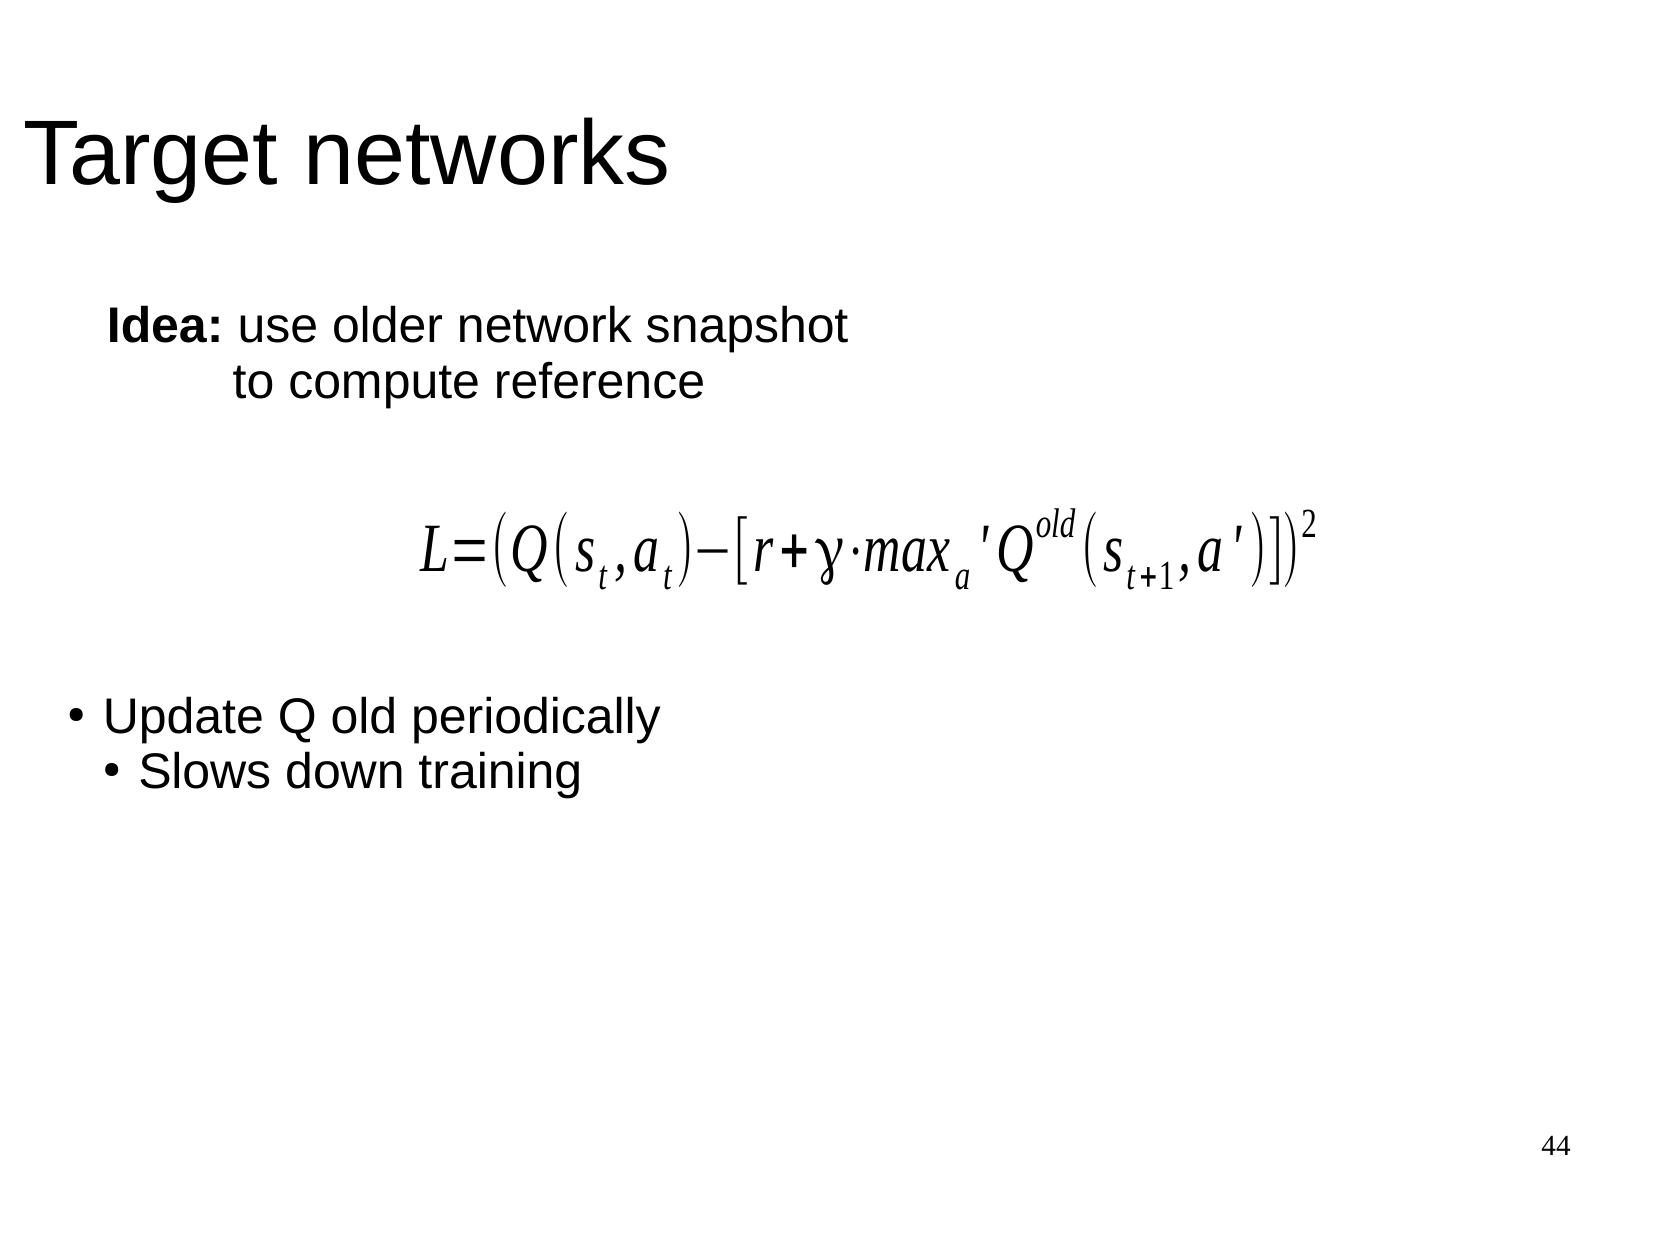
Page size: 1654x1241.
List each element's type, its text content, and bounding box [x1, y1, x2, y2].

chart [403, 498, 1328, 597]
text_box Idea: use older network snapshot to compute reference Update Q old periodically Slows down training [17, 234, 921, 1165]
title Target networks [23, 49, 1512, 257]
